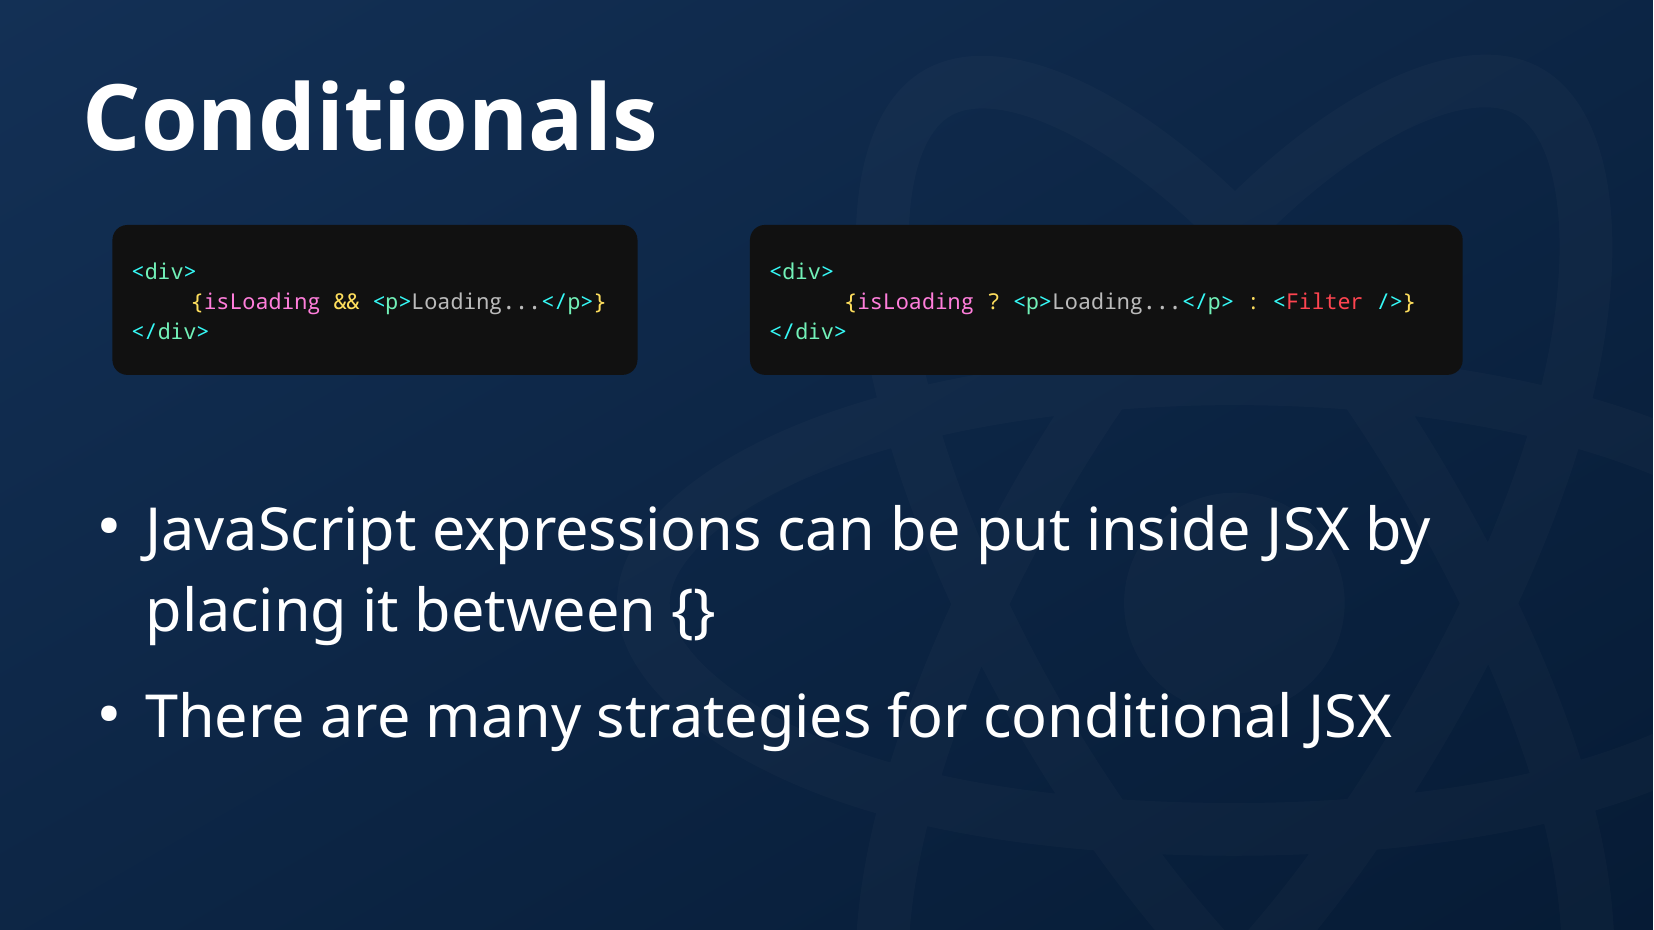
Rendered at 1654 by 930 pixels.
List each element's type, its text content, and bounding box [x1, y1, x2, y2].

text_box <div> {isLoading && <p>Loading...</p>} </div> [112, 224, 638, 375]
list JavaScript expressions can be put inside JSX by placing it between {} There are many strategies for conditional JSX [82, 487, 1571, 757]
title Conditionals [82, 37, 1571, 193]
text_box <div> {isLoading ? <p>Loading...</p> : <Filter />} </div> [749, 224, 1463, 375]
